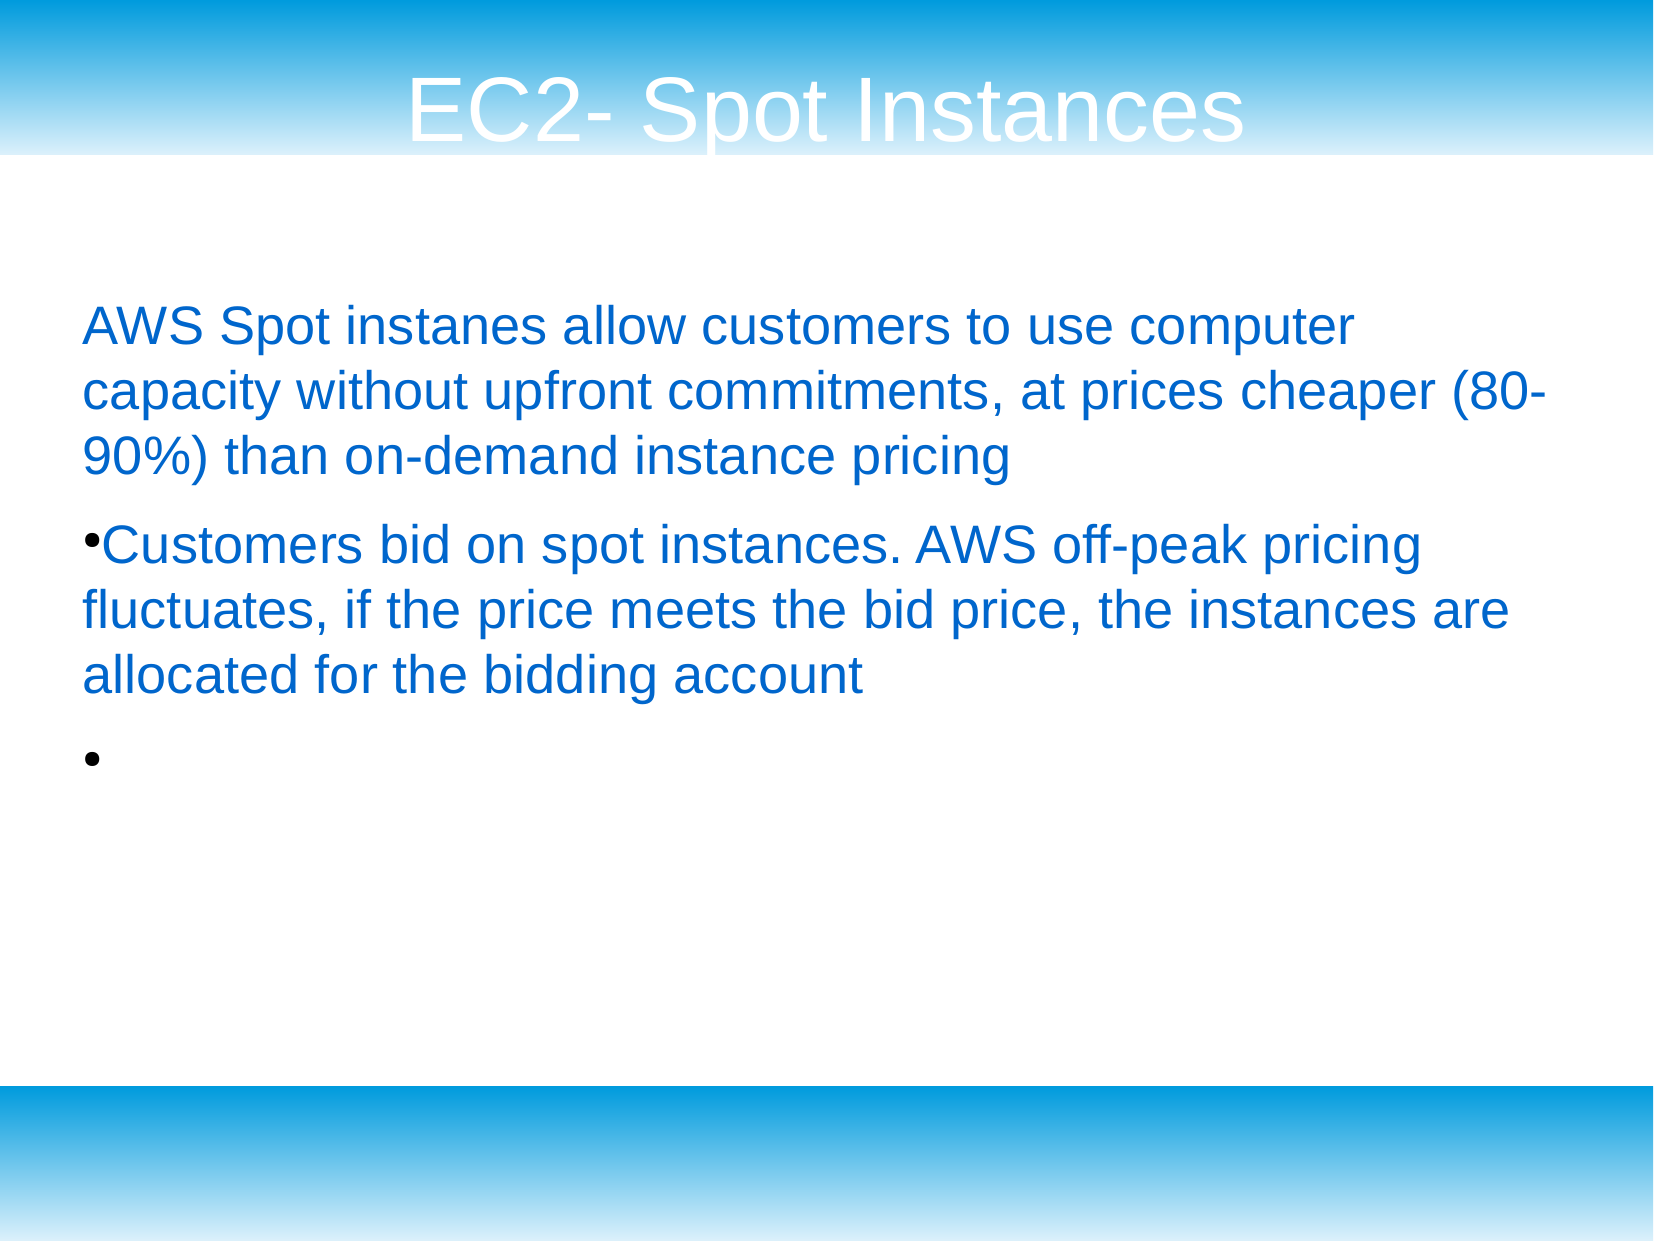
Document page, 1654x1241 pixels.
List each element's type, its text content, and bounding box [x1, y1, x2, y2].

title EC2- Spot Instances [82, 49, 1571, 155]
list AWS Spot instanes allow customers to use computer capacity without upfront commitments, at prices cheaper (80-90%) than on-demand instance pricing Customers bid on spot instances. AWS off-peak pricing fluctuates, if the price meets the bid price, the instances are allocated for the bidding account [82, 290, 1571, 1010]
